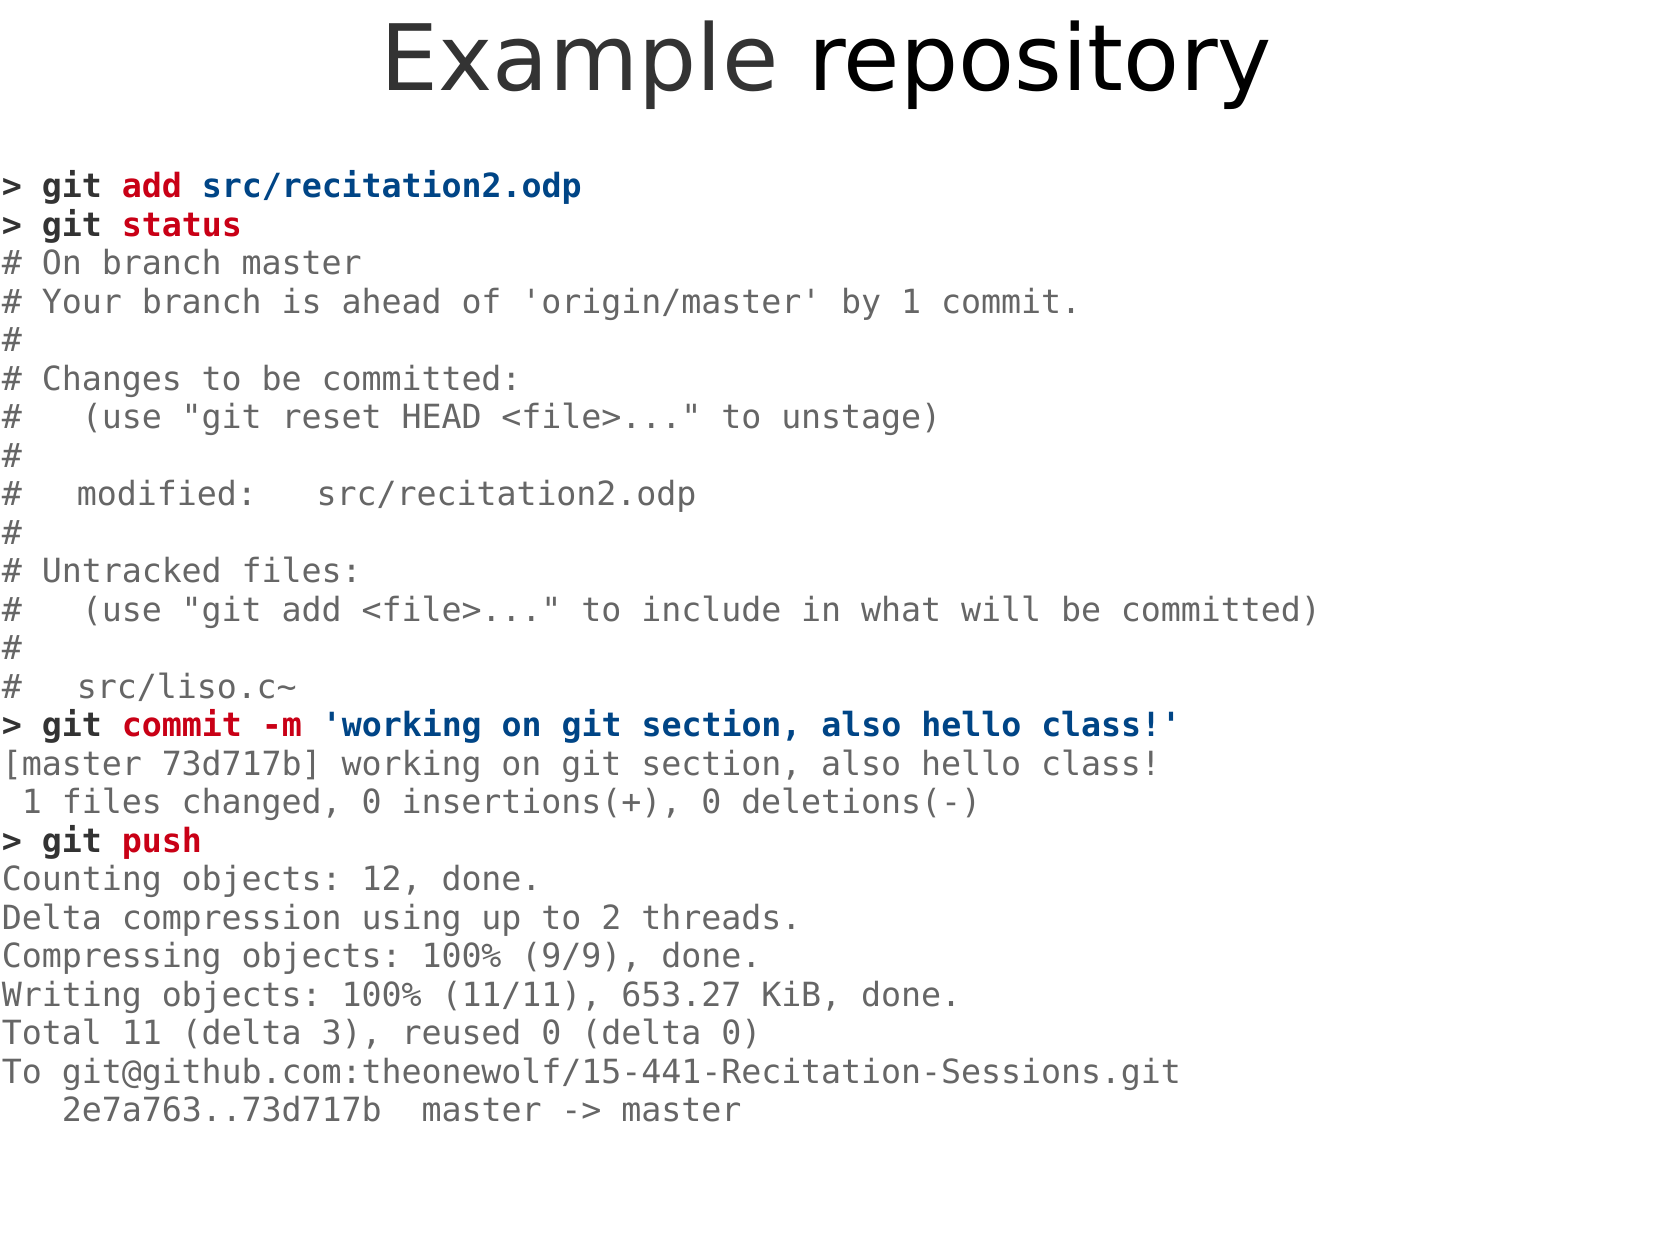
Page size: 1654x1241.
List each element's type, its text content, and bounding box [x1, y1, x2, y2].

subtitle > git add src/recitation2.odp > git status # On branch master # Your branch is ahead of 'origin/master' by 1 commit. # # Changes to be committed: # (use "git reset HEAD <file>..." to unstage) # # modified: src/recitation2.odp # # Untracked files: # (use "git add <file>..." to include in what will be committed) # # src/liso.c~ > git commit -m 'working on git section, also hello class!' [master 73d717b] working on git section, also hello class! 1 files changed, 0 insertions(+), 0 deletions(-) > git push Counting objects: 12, done. Delta compression using up to 2 threads. Compressing objects: 100% (9/9), done. Writing objects: 100% (11/11), 653.27 KiB, done. Total 11 (delta 3), reused 0 (delta 0) To git@github.com:theonewolf/15-441-Recitation-Sessions.git 2e7a763..73d717b master -> master [1, 124, 1652, 1210]
title Example repository [82, 0, 1571, 124]
